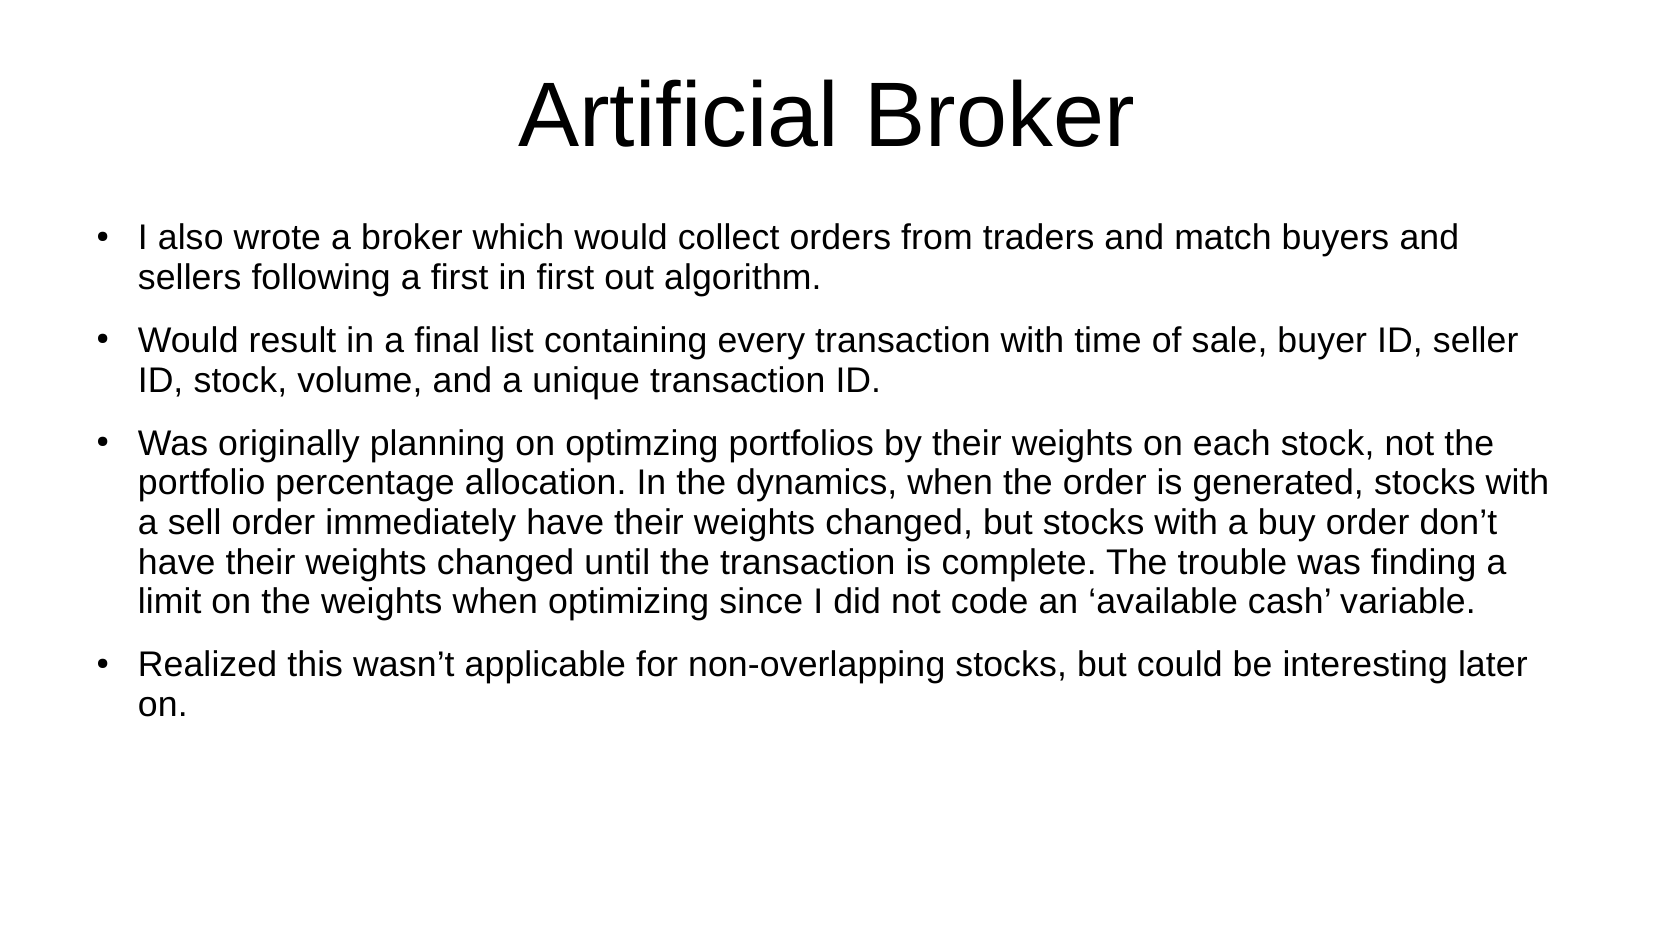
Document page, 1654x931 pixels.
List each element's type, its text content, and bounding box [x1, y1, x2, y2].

title Artificial Broker [82, 37, 1571, 193]
list I also wrote a broker which would collect orders from traders and match buyers and sellers following a first in first out algorithm. Would result in a final list containing every transaction with time of sale, buyer ID, seller ID, stock, volume, and a unique transaction ID. Was originally planning on optimzing portfolios by their weights on each stock, not the portfolio percentage allocation. In the dynamics, when the order is generated, stocks with a sell order immediately have their weights changed, but stocks with a buy order don’t have their weights changed until the transaction is complete. The trouble was finding a limit on the weights when optimizing since I did not code an ‘available cash’ variable. Realized this wasn’t applicable for non-overlapping stocks, but could be interesting later on. [82, 217, 1571, 758]
